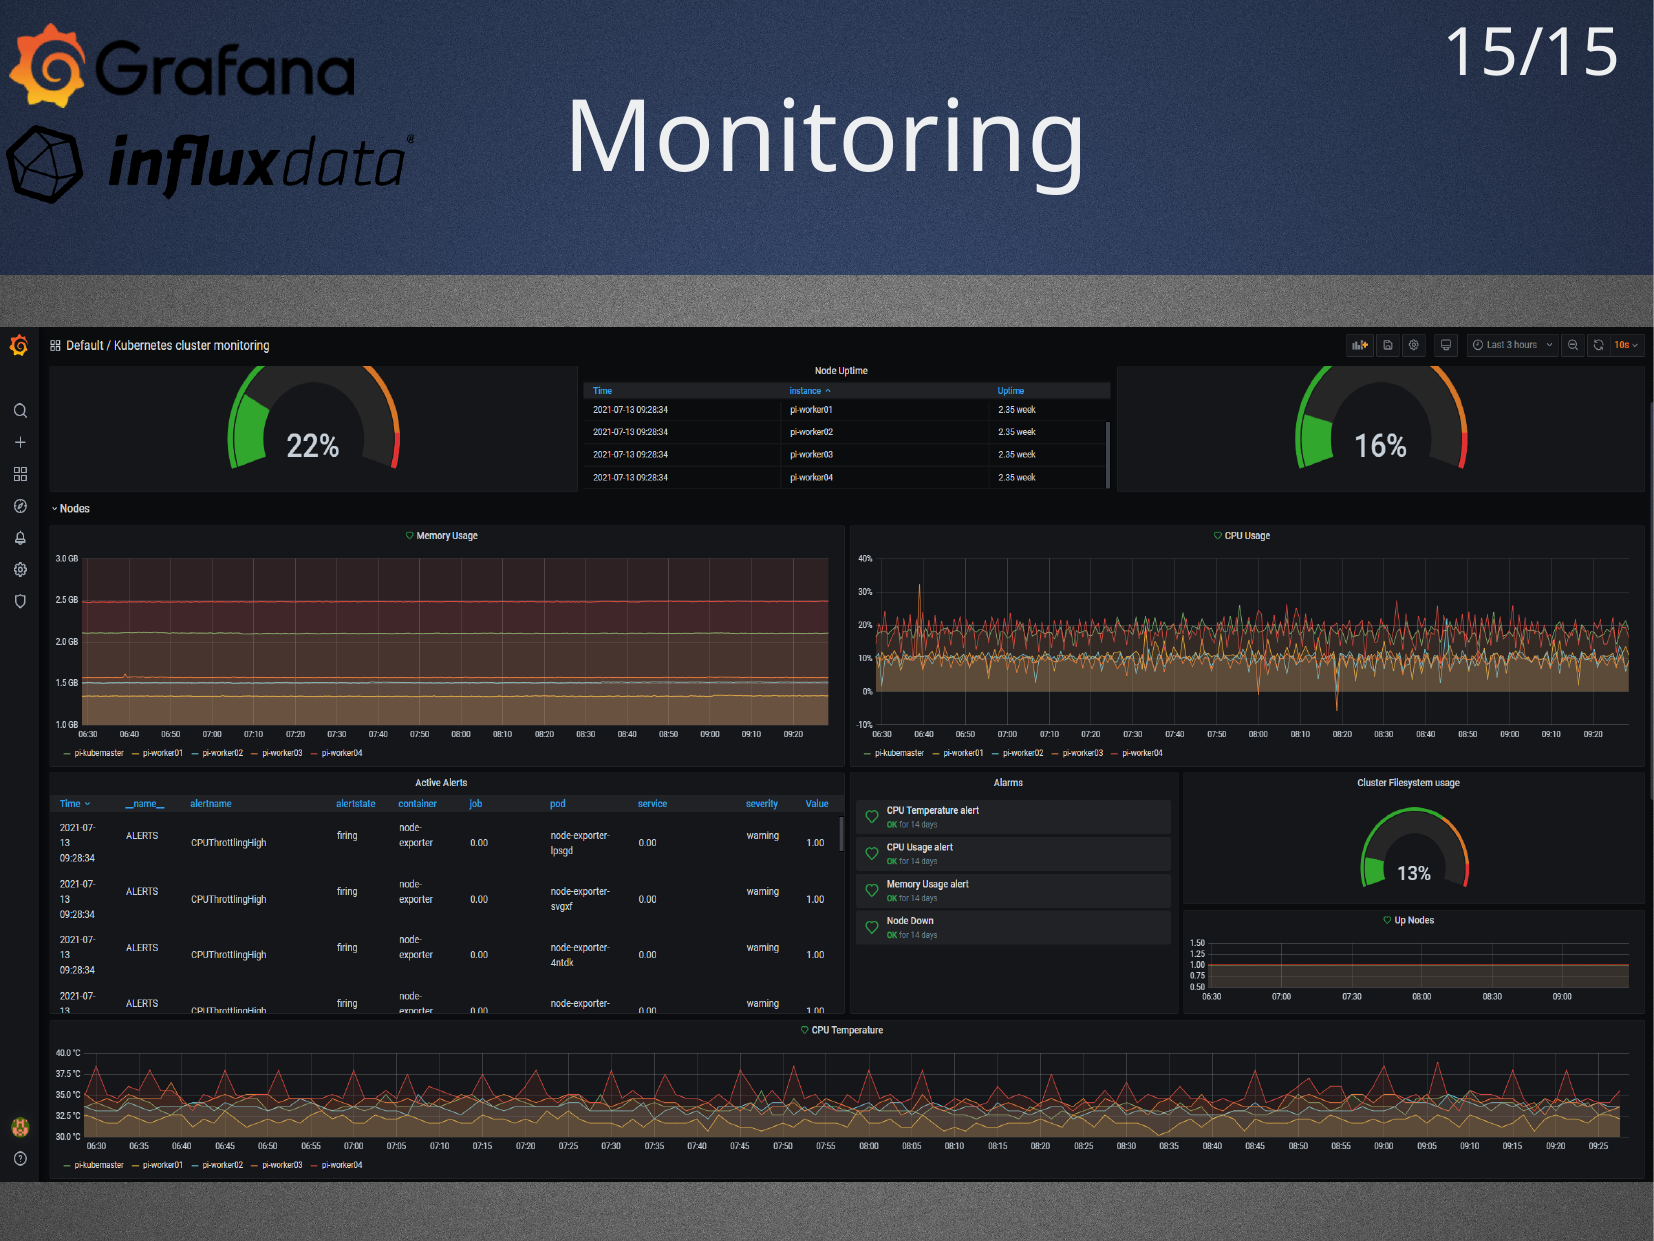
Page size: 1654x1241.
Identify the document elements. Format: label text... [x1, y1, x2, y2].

list 15/15 [1371, 4, 1652, 83]
picture [0, 0, 1654, 1241]
title Monitoring [88, 29, 1565, 237]
